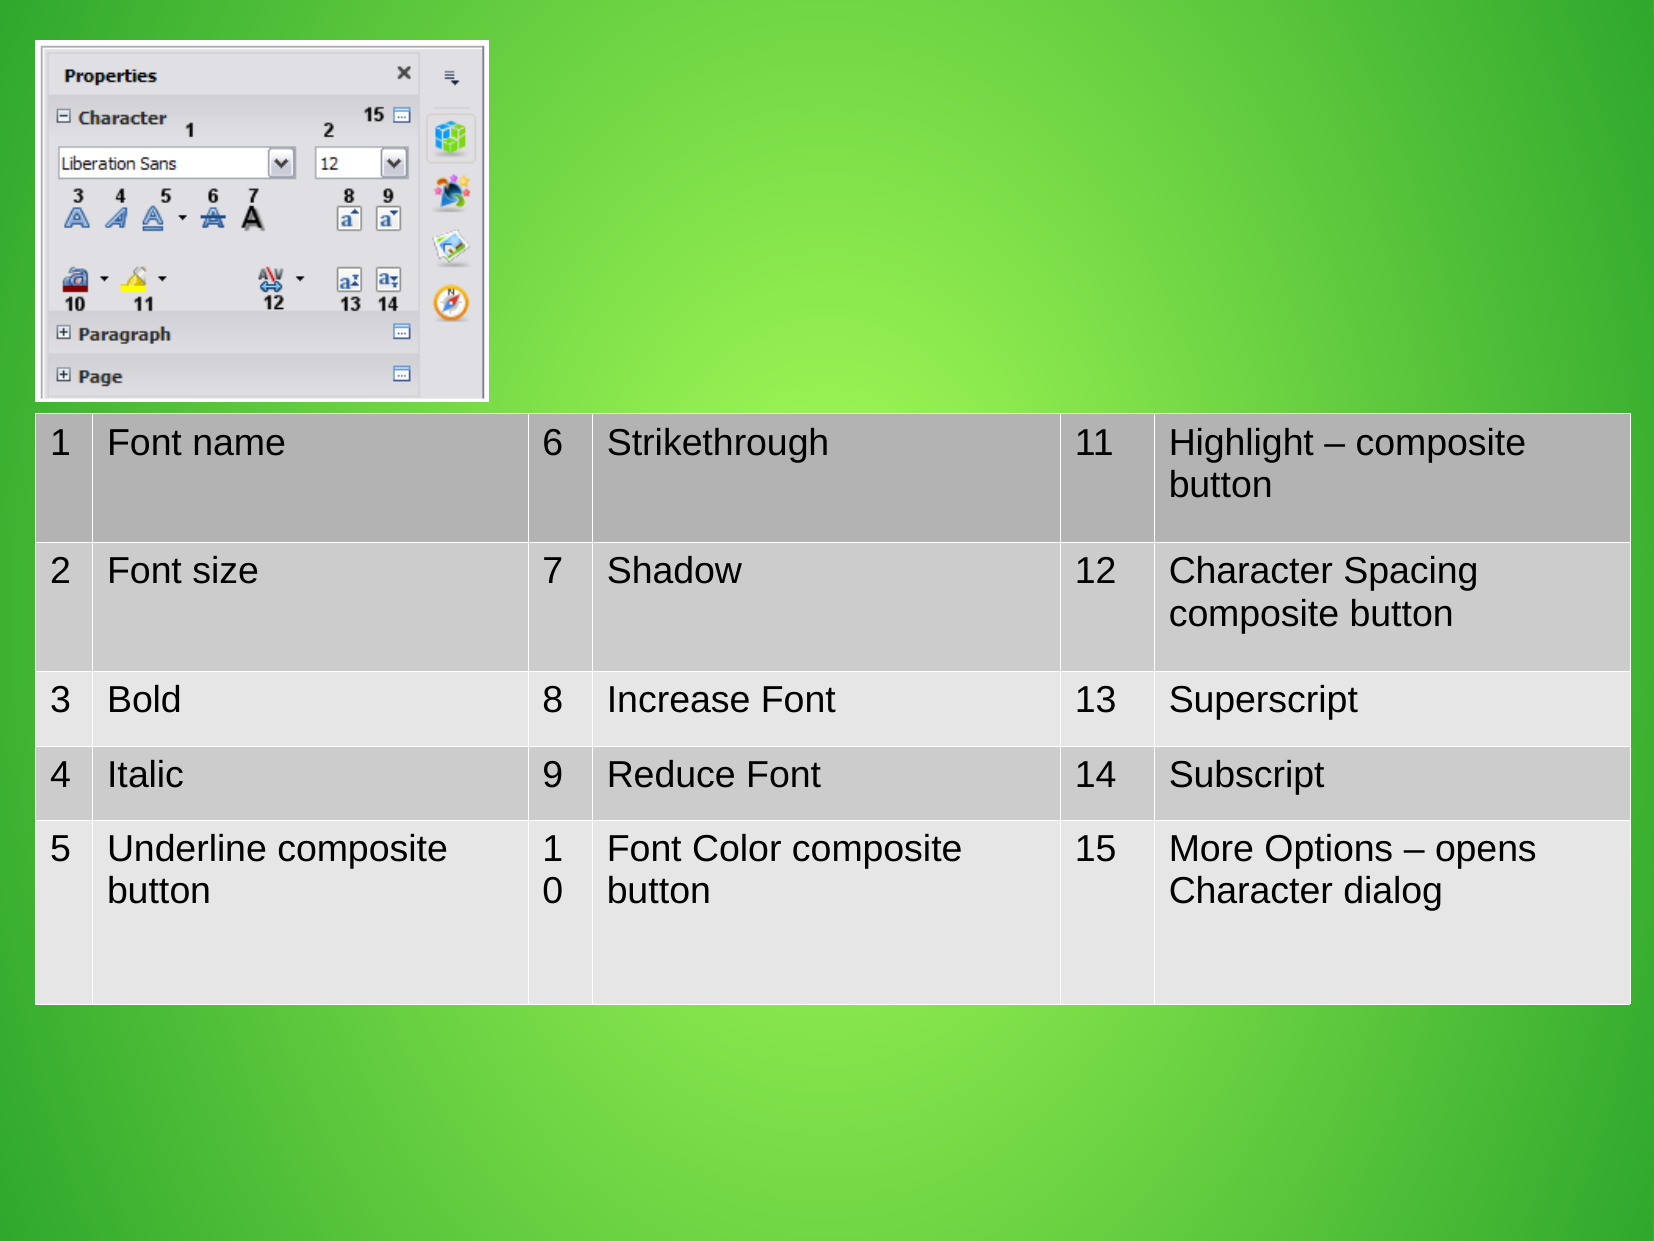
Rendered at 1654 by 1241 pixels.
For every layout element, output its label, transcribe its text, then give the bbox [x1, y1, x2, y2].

table_header 11 [1061, 414, 1154, 542]
table_cell 15 [1061, 821, 1154, 1004]
table_cell Italic [93, 747, 528, 820]
table_cell Font size [93, 543, 528, 671]
table_cell 14 [1061, 747, 1154, 820]
table_cell 3 [36, 672, 92, 746]
table_cell More Options – opens Character dialog [1155, 821, 1630, 1004]
table_cell Reduce Font [593, 747, 1060, 820]
table_cell 7 [529, 543, 592, 671]
table_header 6 [529, 414, 592, 542]
table_header Highlight – composite button [1155, 414, 1630, 542]
table_header Font name [93, 414, 528, 542]
table_cell Font Color composite button [593, 821, 1060, 1004]
table_cell Underline composite button [93, 821, 528, 1004]
picture [35, 40, 489, 402]
table_cell 13 [1061, 672, 1154, 746]
table_header Strikethrough [593, 414, 1060, 542]
table_cell Bold [93, 672, 528, 746]
table_cell 9 [529, 747, 592, 820]
table_cell Subscript [1155, 747, 1630, 820]
table_cell Character Spacing composite button [1155, 543, 1630, 671]
table_cell 8 [529, 672, 592, 746]
table_cell 5 [36, 821, 92, 1004]
table_cell Shadow [593, 543, 1060, 671]
table_cell Increase Font [593, 672, 1060, 746]
table_cell 10 [529, 821, 592, 1004]
table_header 1 [36, 414, 92, 542]
table_cell 2 [36, 543, 92, 671]
table_cell Superscript [1155, 672, 1630, 746]
table_cell 12 [1061, 543, 1154, 671]
table_cell 4 [36, 747, 92, 820]
